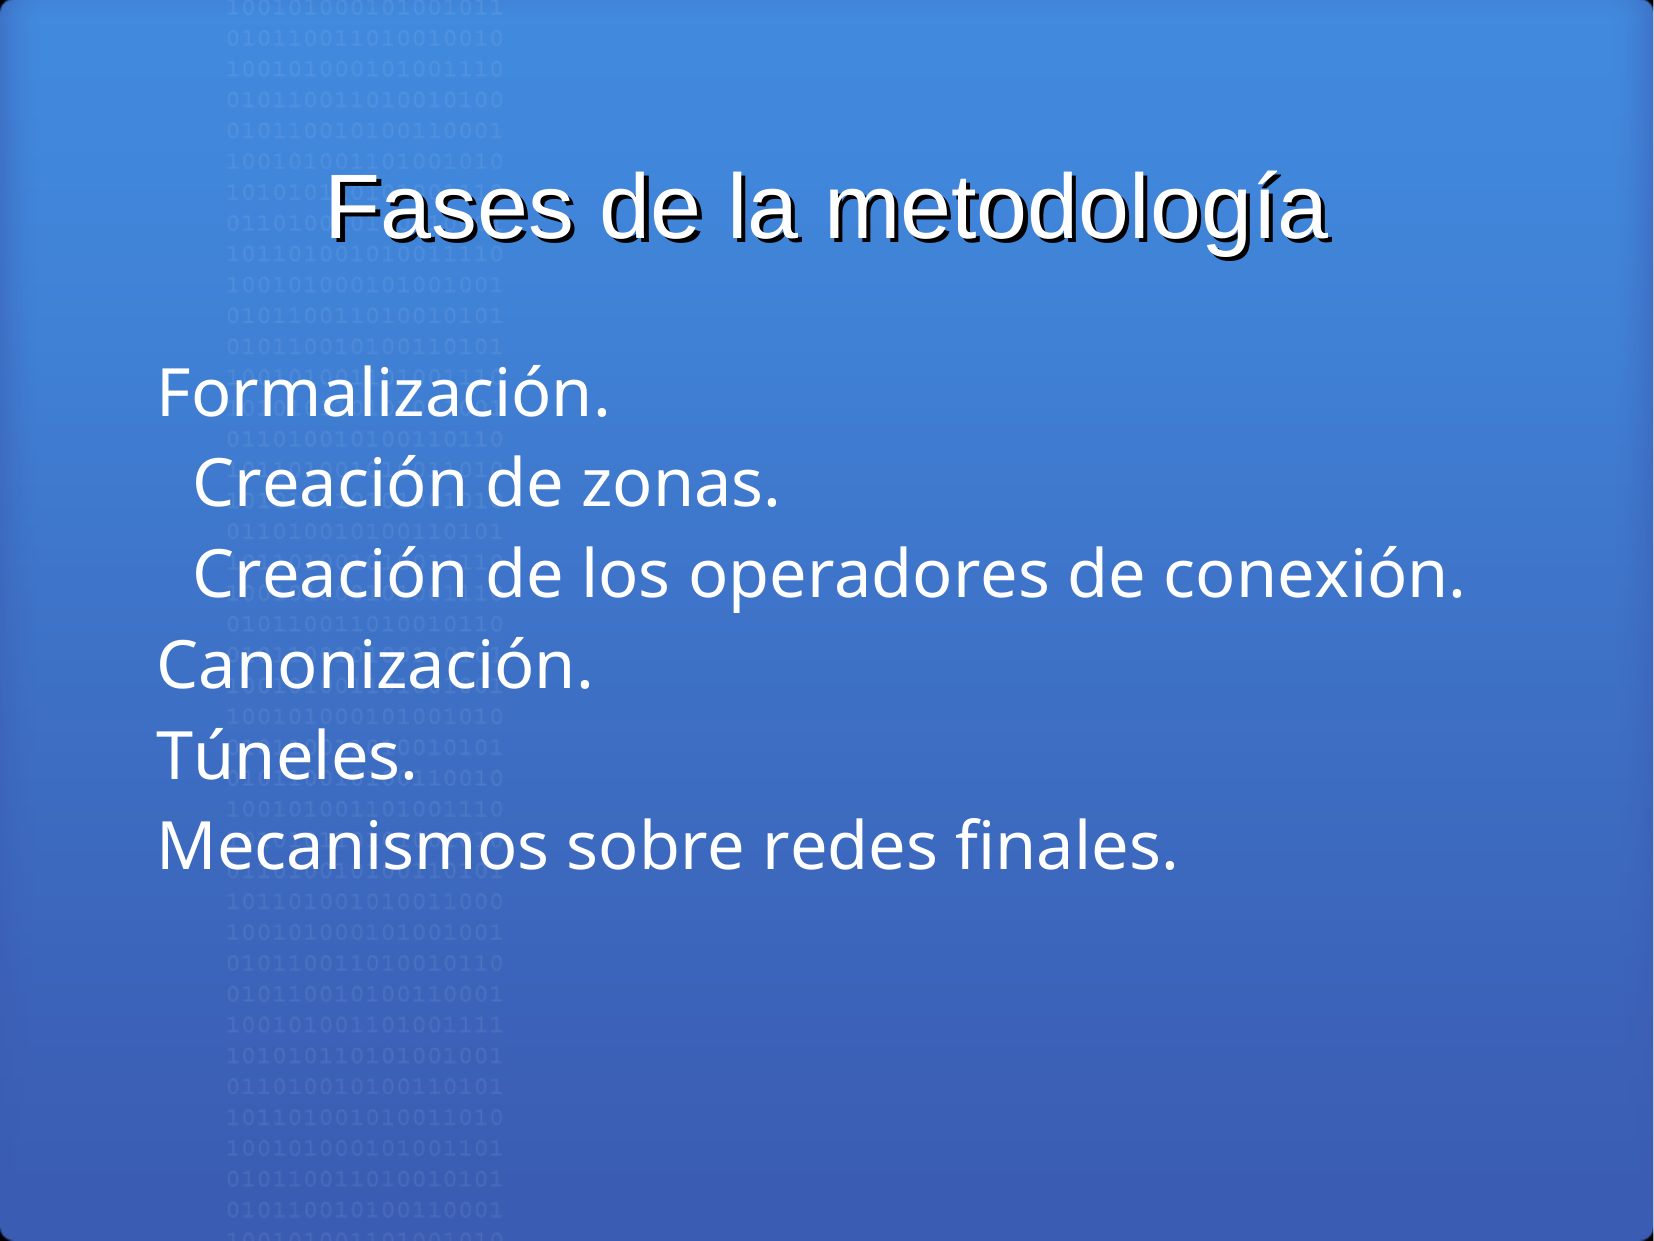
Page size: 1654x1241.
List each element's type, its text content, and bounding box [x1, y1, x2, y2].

picture [0, 0, 1654, 1241]
title Fases de la metodología [121, 110, 1534, 303]
subtitle Formalización. Creación de zonas. Creación de los operadores de conexión. Canonización. Túneles. Mecanismos sobre redes finales. [121, 352, 1534, 1119]
